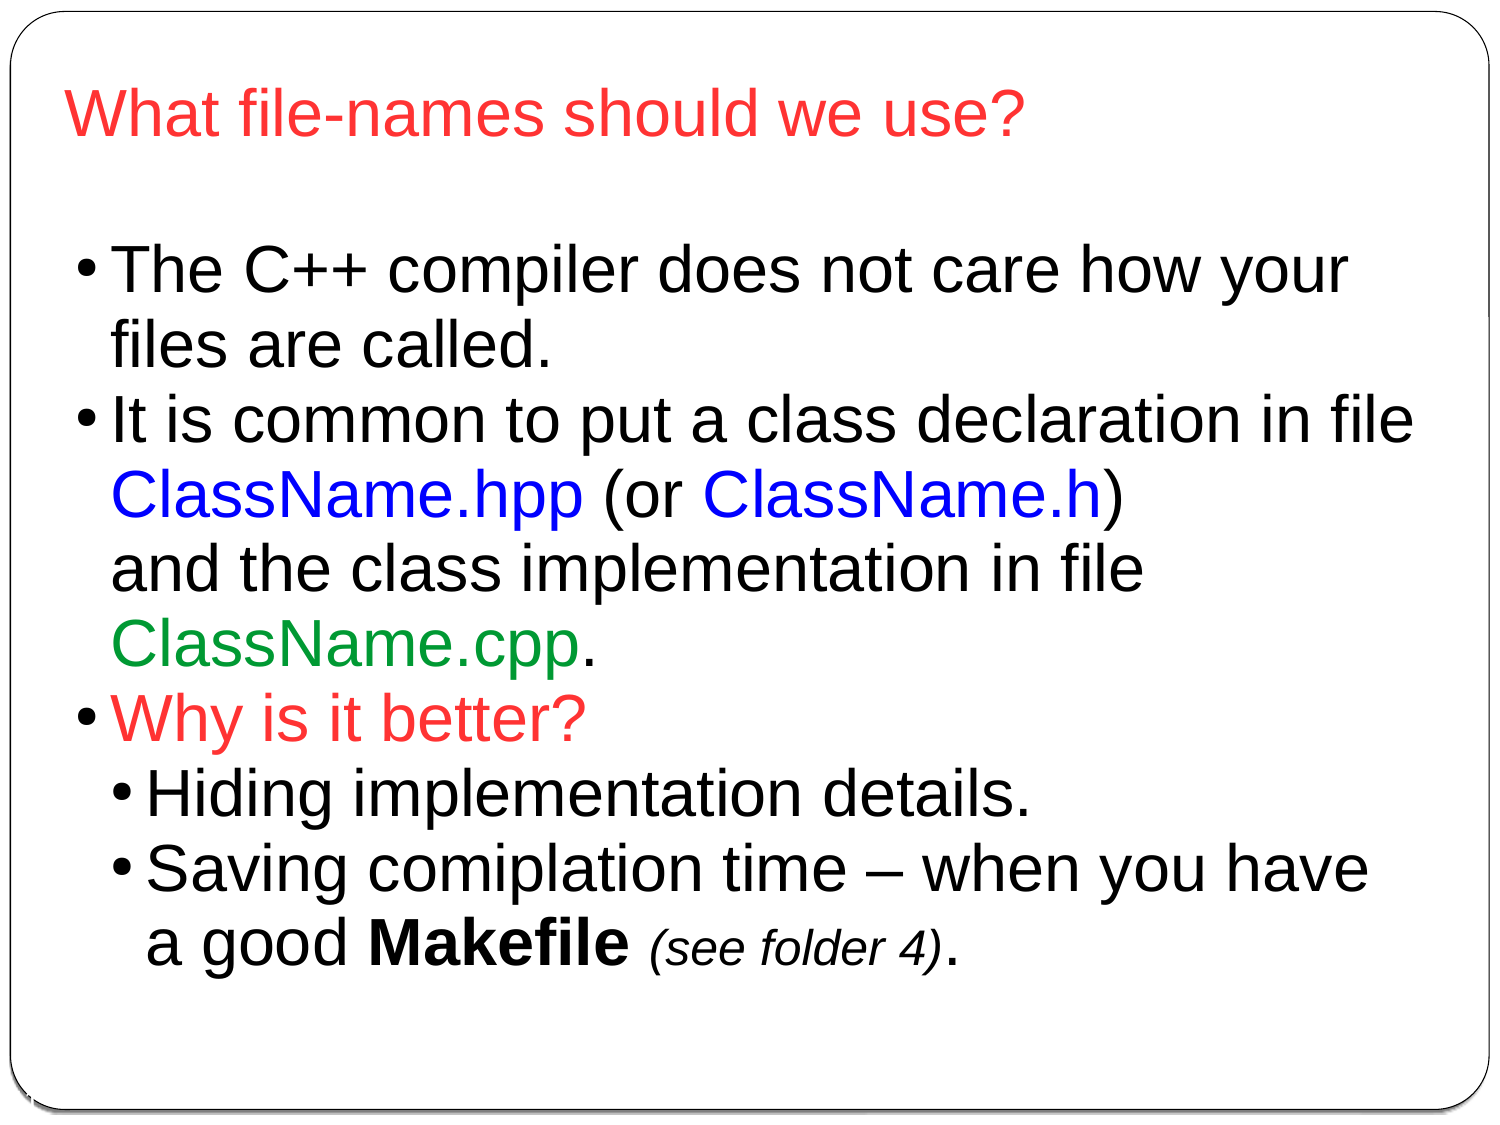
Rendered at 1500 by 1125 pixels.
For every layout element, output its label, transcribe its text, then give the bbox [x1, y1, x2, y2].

slide_number <number> [0, 1074, 50, 1125]
title What file-names should we use? [50, 45, 1201, 165]
text_box The C++ compiler does not care how your files are called. It is common to put a class declaration in file ClassName.hpp (or ClassName.h) and the class implementation in file ClassName.cpp. Why is it better? Hiding implementation details. Saving comiplation time – when you have a good Makefile (see folder 4). [60, 224, 1441, 988]
